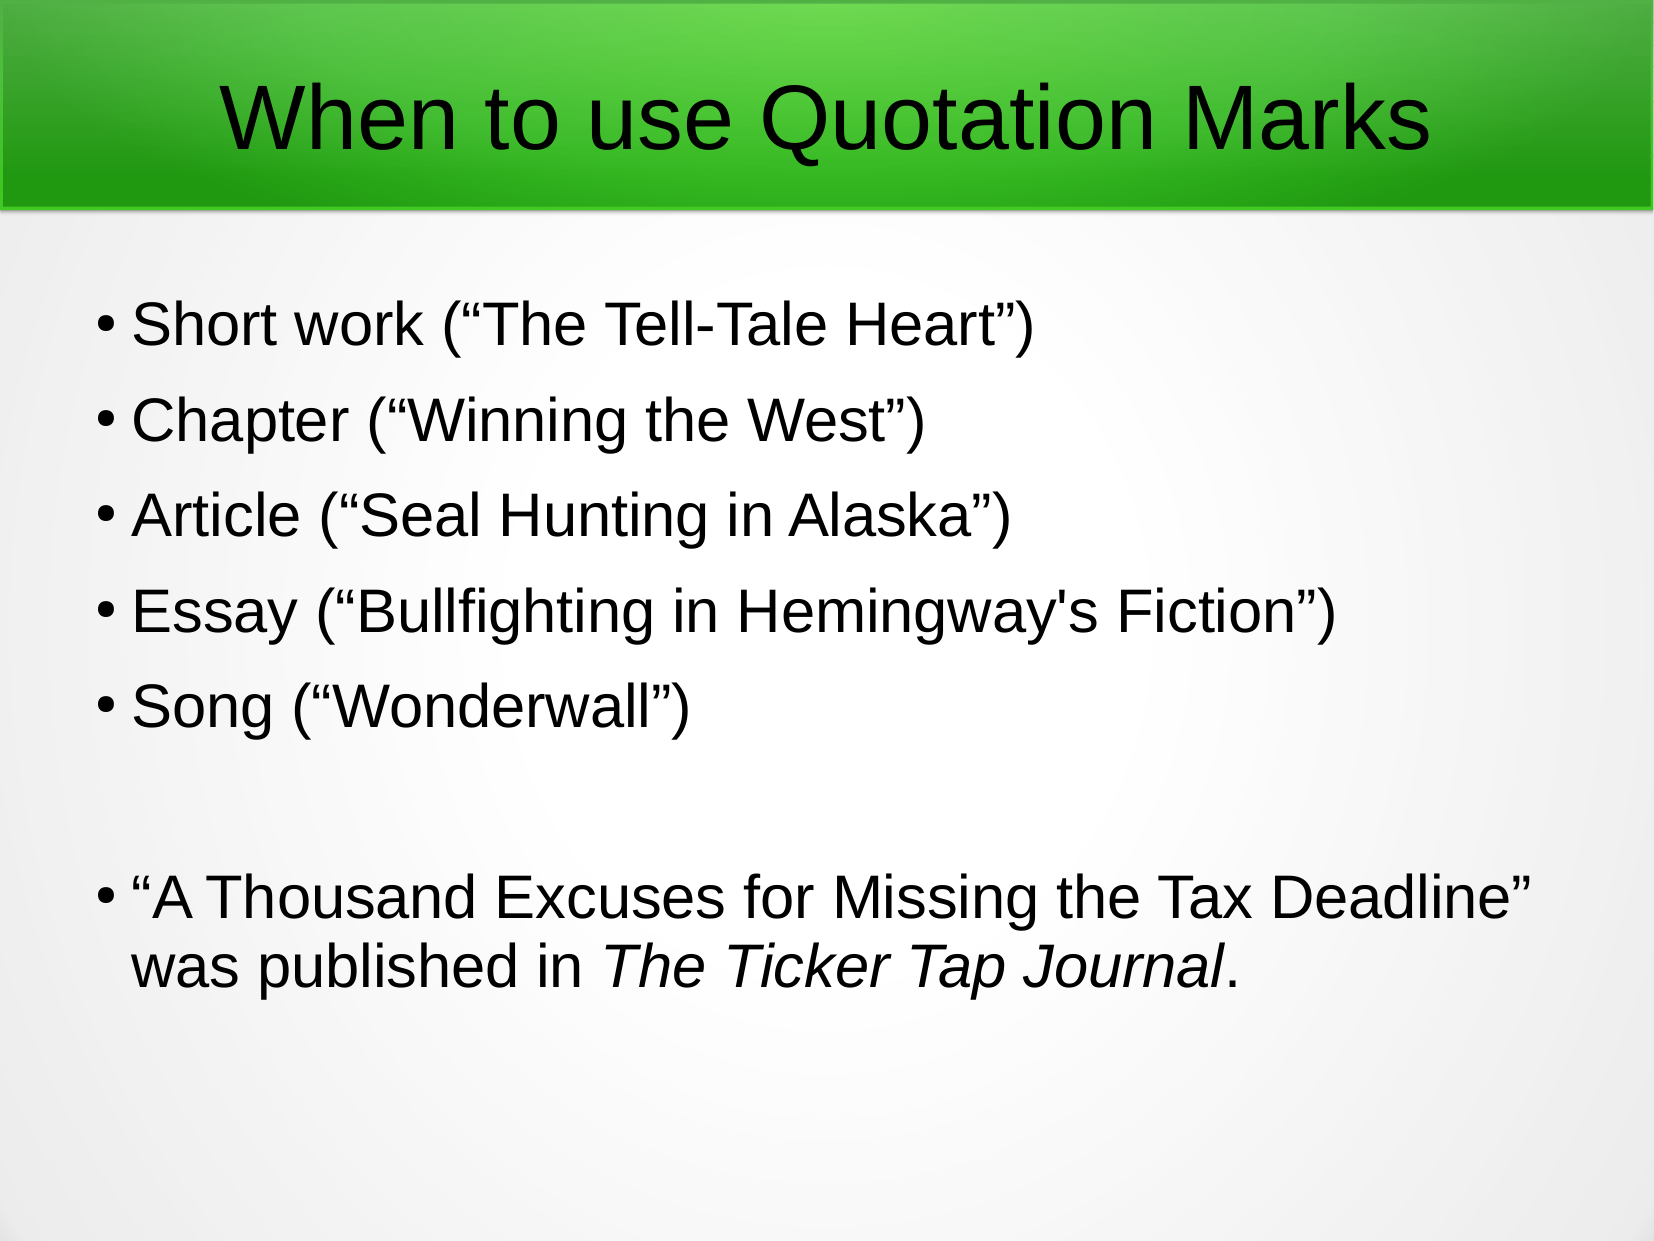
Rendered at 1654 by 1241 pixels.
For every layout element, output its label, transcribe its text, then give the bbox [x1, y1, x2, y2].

list Short work (“The Tell-Tale Heart”) Chapter (“Winning the West”) Article (“Seal Hunting in Alaska”) Essay (“Bullfighting in Hemingway's Fiction”) Song (“Wonderwall”) “A Thousand Excuses for Missing the Tax Deadline” was published in The Ticker Tap Journal. [82, 290, 1571, 1010]
title When to use Quotation Marks [82, 47, 1571, 189]
